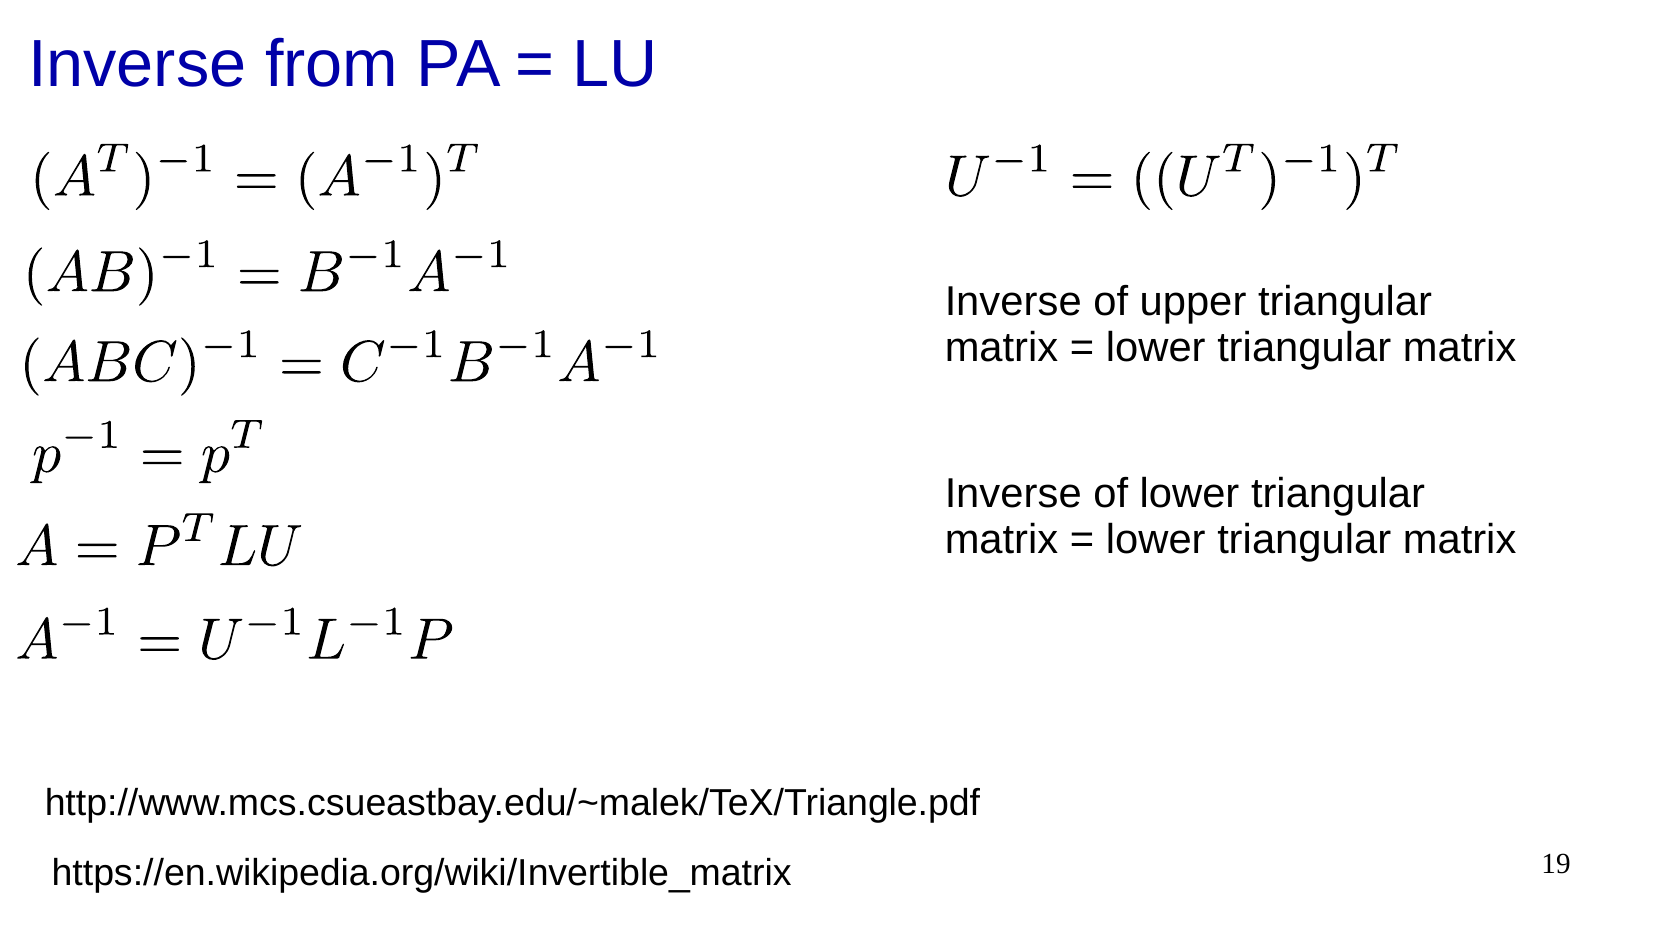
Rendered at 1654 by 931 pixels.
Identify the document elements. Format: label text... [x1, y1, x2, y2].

text_box [30, 143, 480, 211]
text_box [22, 240, 511, 306]
text_box Inverse of upper triangular matrix = lower triangular matrix [930, 270, 1561, 378]
text_box http://www.mcs.csueastbay.edu/~malek/TeX/Triangle.pdf [30, 774, 996, 831]
title Inverse from PA = LU [28, 21, 1626, 106]
text_box Inverse of lower triangular matrix = lower triangular matrix [930, 462, 1561, 571]
text_box [945, 143, 1400, 211]
text_box [15, 607, 454, 661]
text_box [19, 330, 661, 396]
text_box [15, 513, 304, 567]
text_box [30, 420, 264, 484]
text_box https://en.wikipedia.org/wiki/Invertible_matrix [36, 843, 808, 901]
